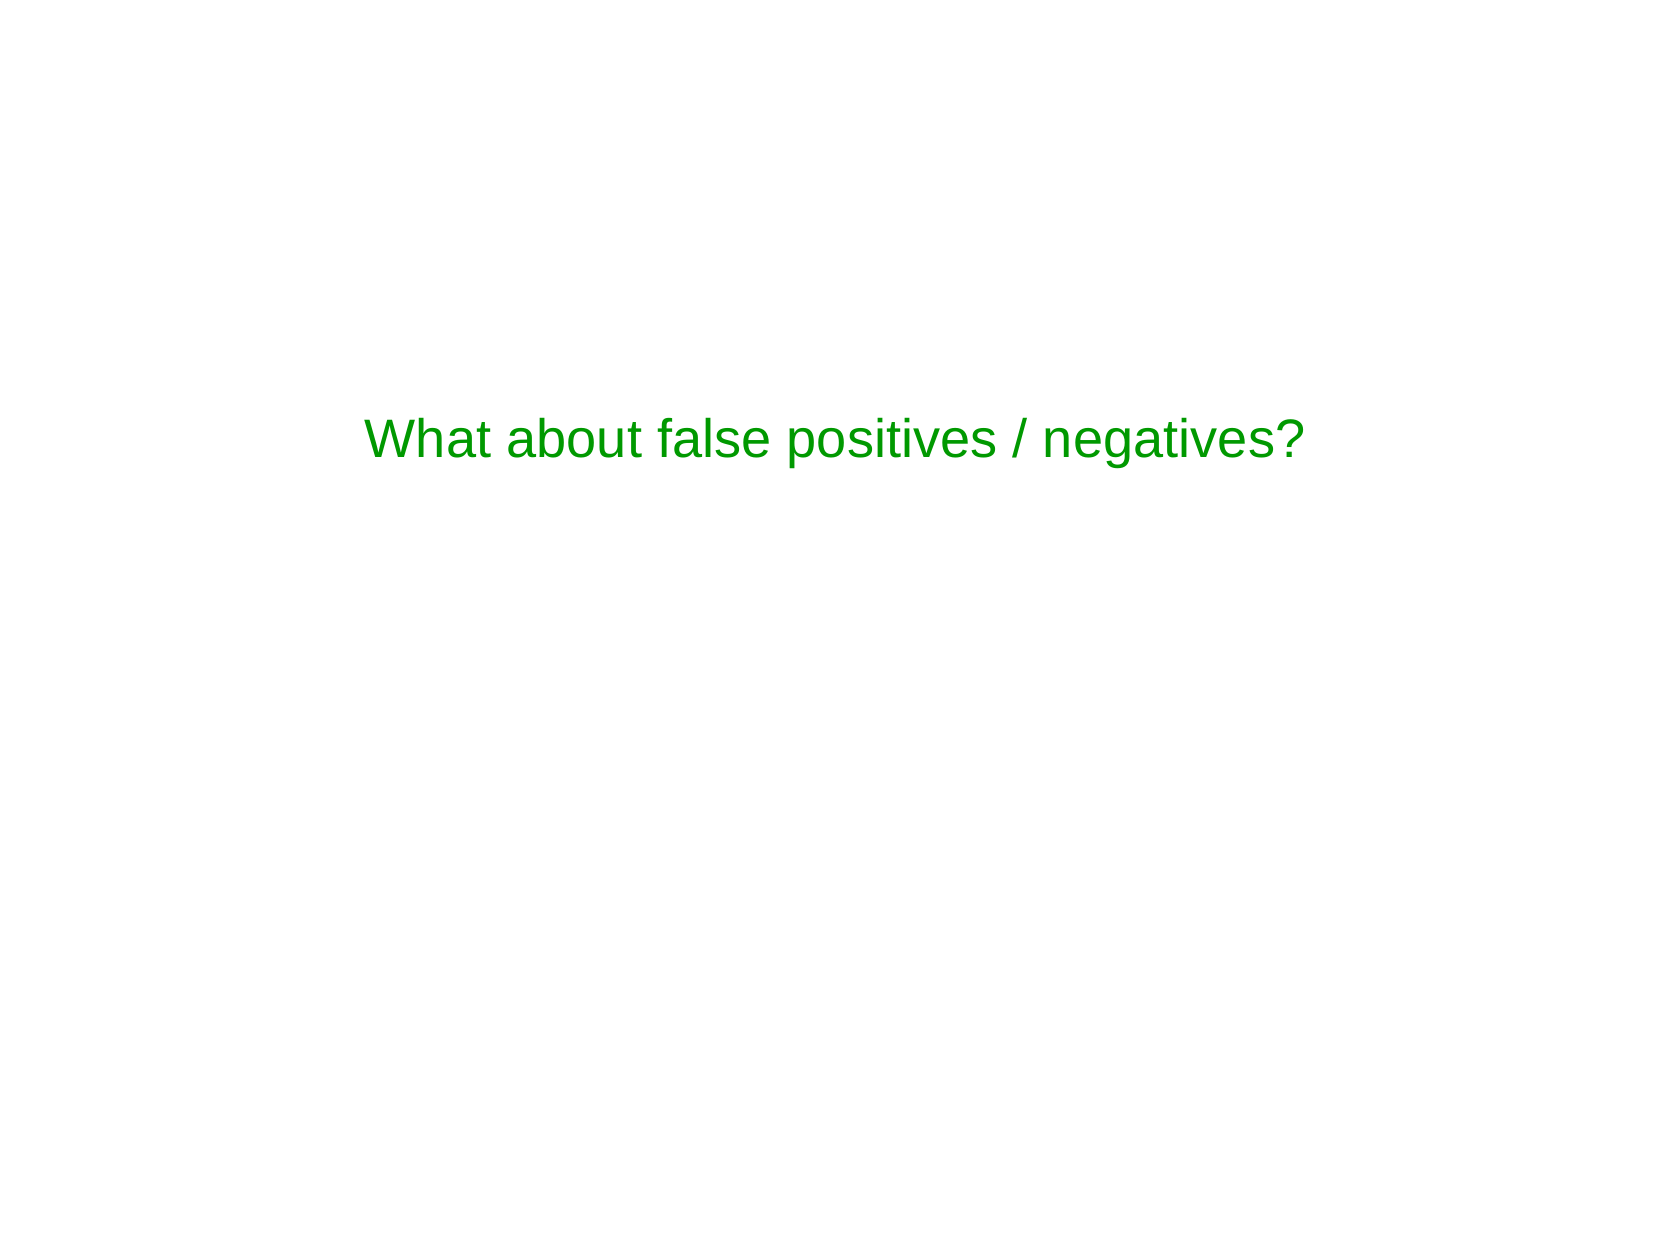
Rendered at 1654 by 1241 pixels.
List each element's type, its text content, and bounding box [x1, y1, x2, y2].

text_box What about false positives / negatives? https://www.owasp.org/index.php/Benchmark “ZAP can't do a scan against the full Benchmark yet, but the next weekly build is supposed to be able to. (Stay tuned!)” [183, 400, 1488, 840]
